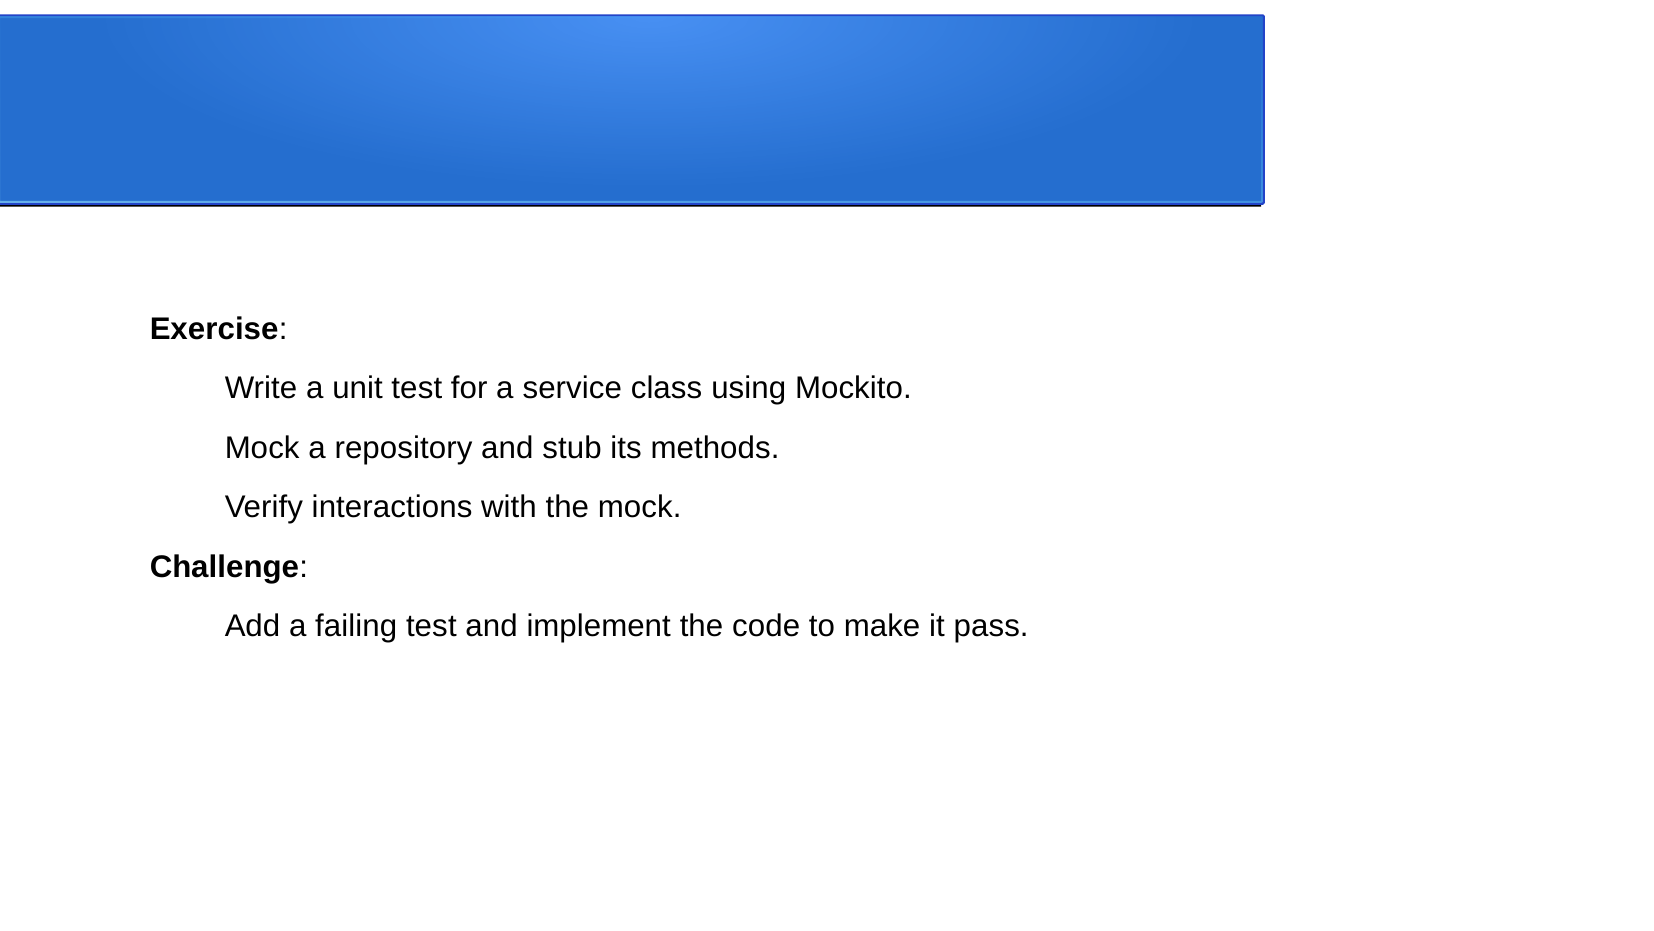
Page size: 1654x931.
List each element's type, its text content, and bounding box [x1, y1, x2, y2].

text_box Exercise: Write a unit test for a service class using Mockito. Mock a repository and stub its methods. Verify interactions with the mock. Challenge: Add a failing test and implement the code to make it pass. [135, 303, 1110, 699]
